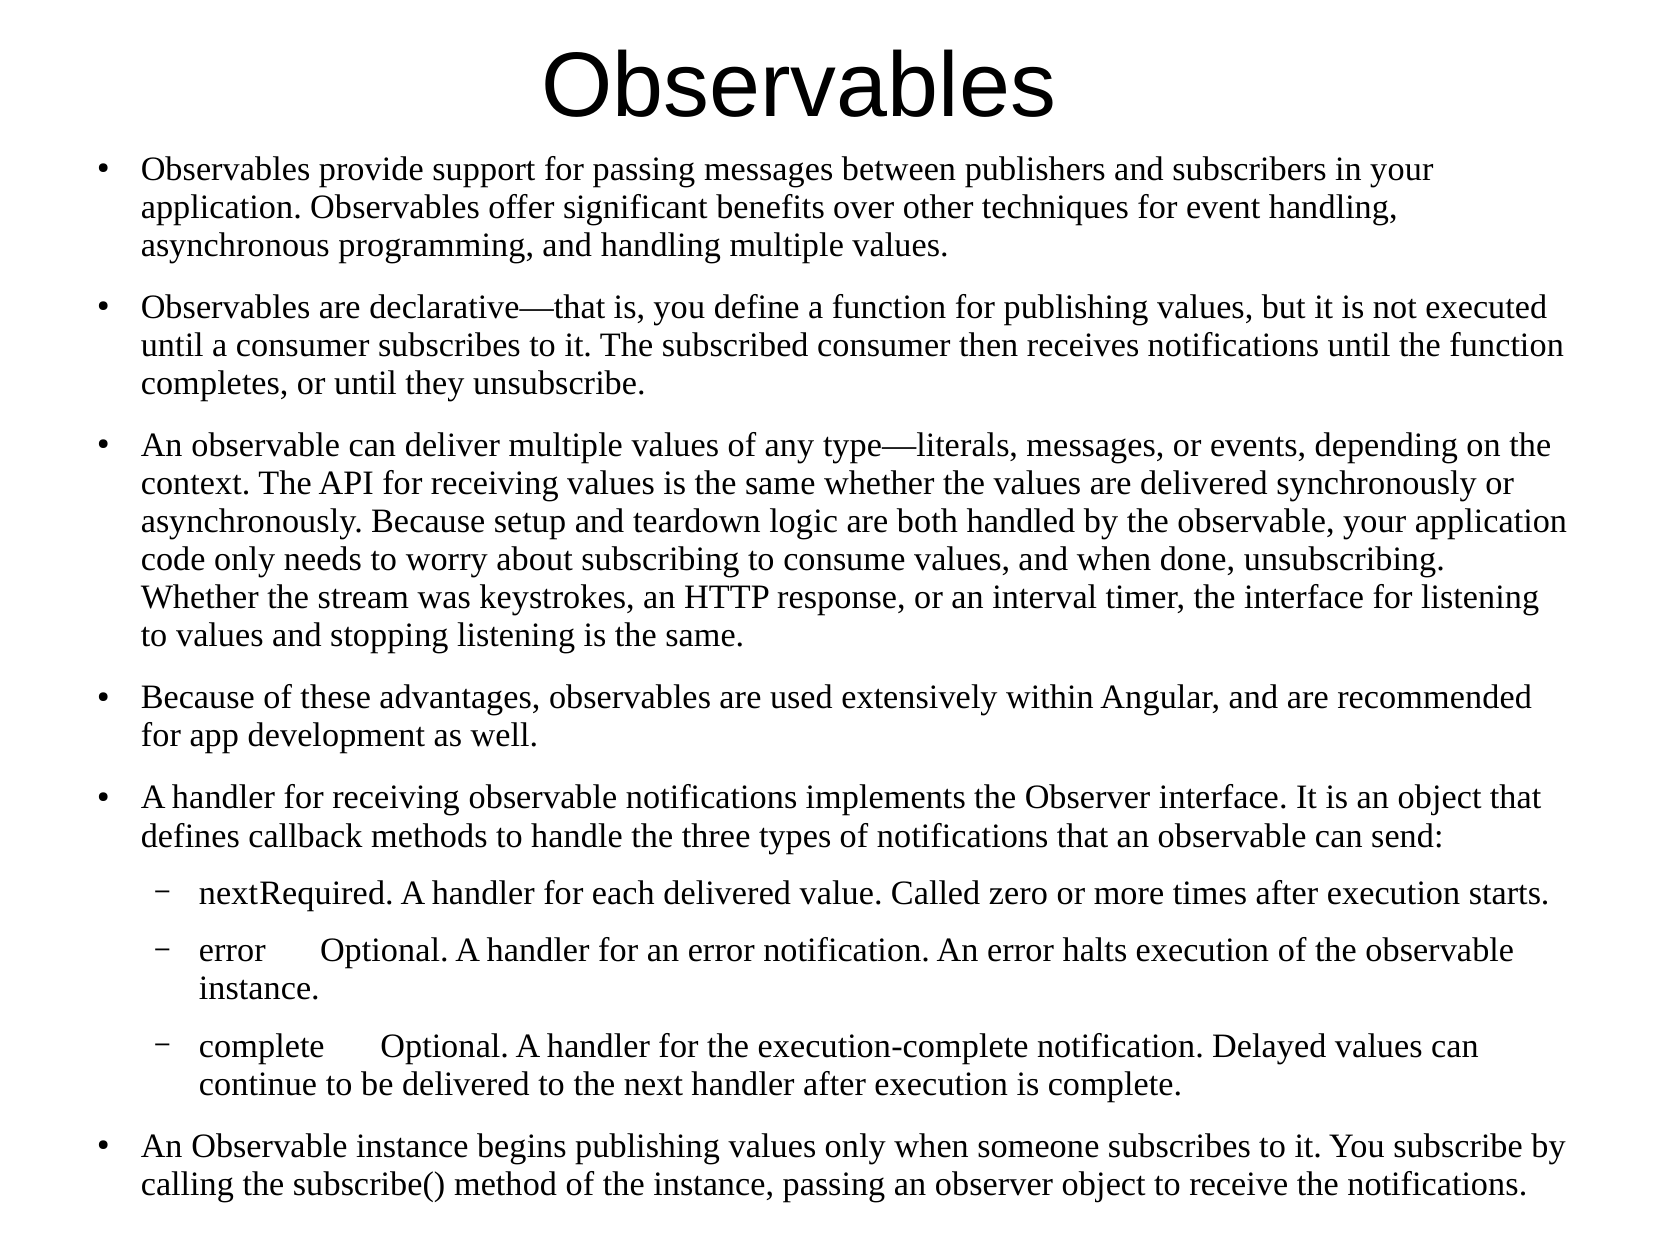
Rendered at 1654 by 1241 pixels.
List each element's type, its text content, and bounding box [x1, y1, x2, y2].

list Observables provide support for passing messages between publishers and subscribers in your application. Observables offer significant benefits over other techniques for event handling, asynchronous programming, and handling multiple values. Observables are declarative—that is, you define a function for publishing values, but it is not executed until a consumer subscribes to it. The subscribed consumer then receives notifications until the function completes, or until they unsubscribe. An observable can deliver multiple values of any type—literals, messages, or events, depending on the context. The API for receiving values is the same whether the values are delivered synchronously or asynchronously. Because setup and teardown logic are both handled by the observable, your application code only needs to worry about subscribing to consume values, and when done, unsubscribing. Whether the stream was keystrokes, an HTTP response, or an interval timer, the interface for listening to values and stopping listening is the same. Because of these advantages, observables are used extensively within Angular, and are recommended for app development as well. A handler for receiving observable notifications implements the Observer interface. It is an object that defines callback methods to handle the three types of notifications that an observable can send: next Required. A handler for each delivered value. Called zero or more times after execution starts. error Optional. A handler for an error notification. An error halts execution of the observable instance. complete Optional. A handler for the execution-complete notification. Delayed values can continue to be delivered to the next handler after execution is complete. An Observable instance begins publishing values only when someone subscribes to it. You subscribe by calling the subscribe() method of the instance, passing an observer object to receive the notifications. [82, 150, 1571, 1226]
title Observables [82, 33, 1516, 136]
